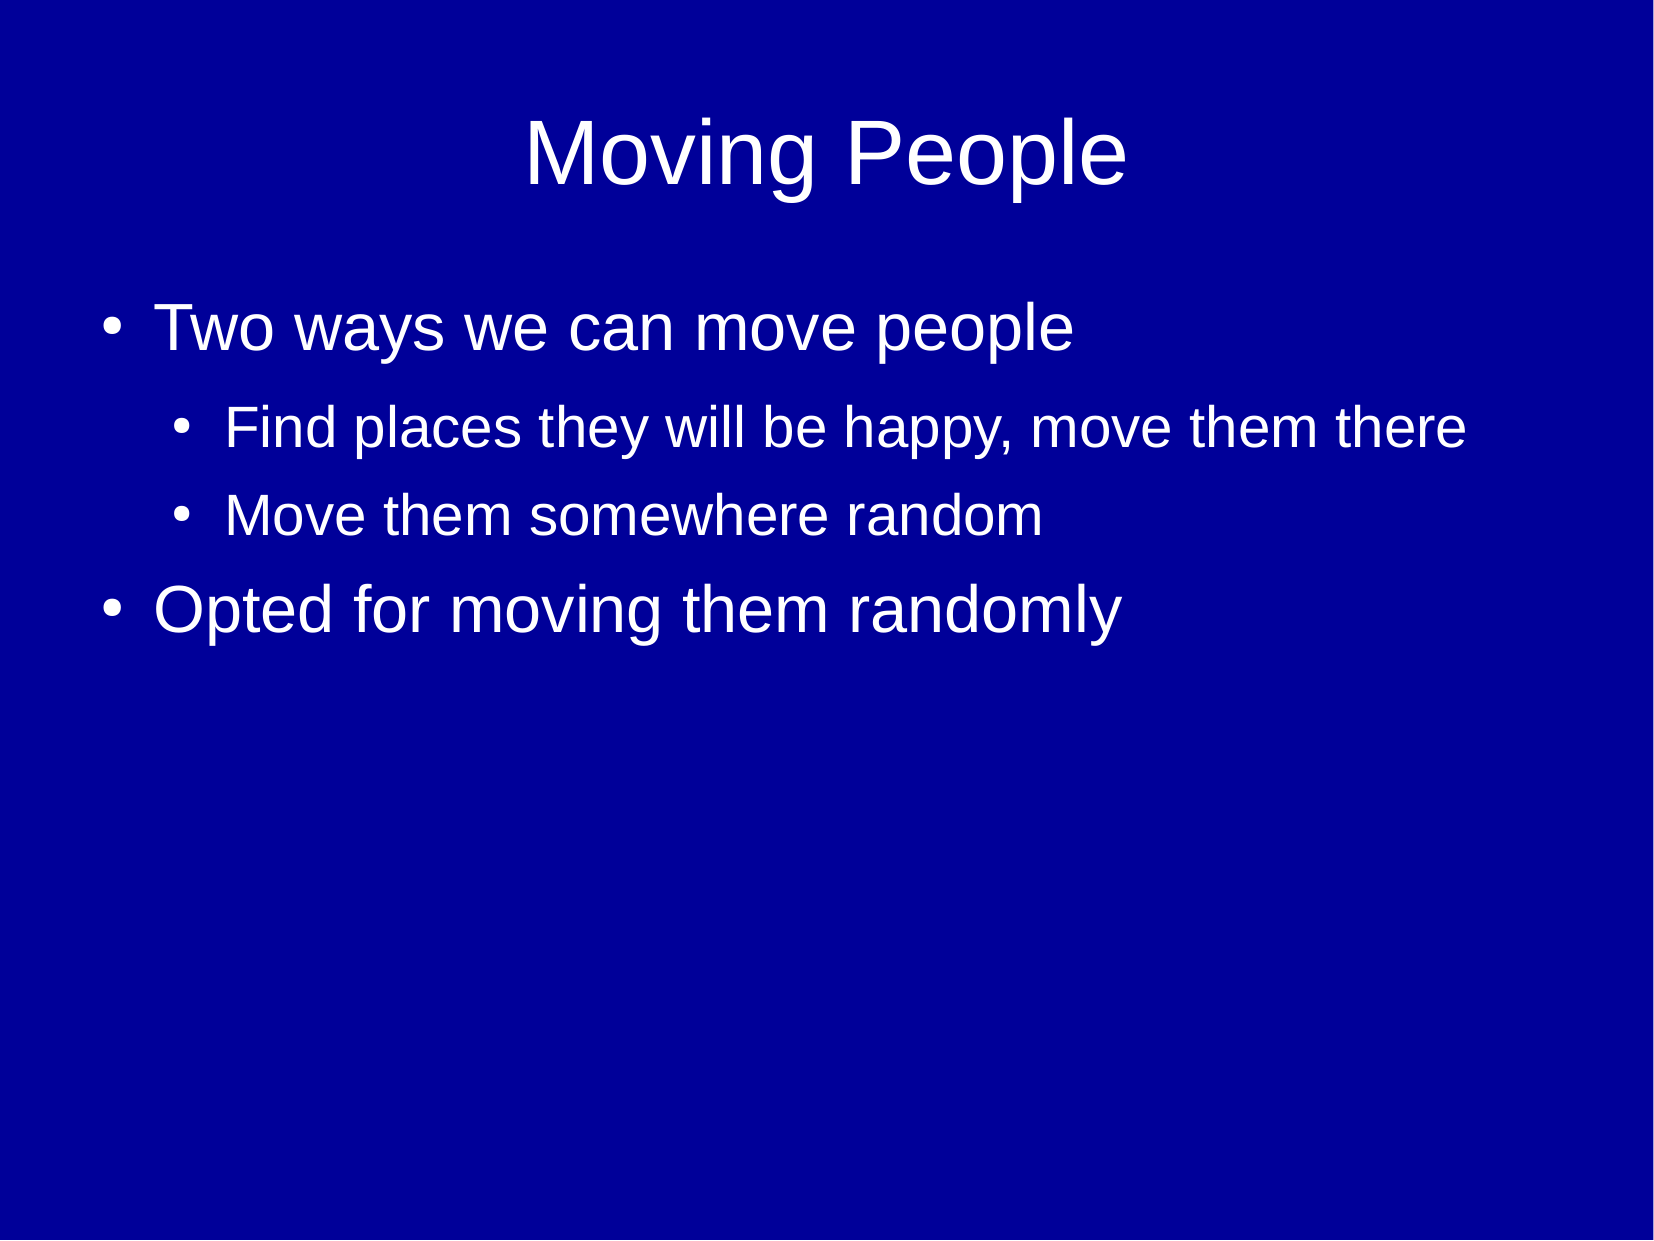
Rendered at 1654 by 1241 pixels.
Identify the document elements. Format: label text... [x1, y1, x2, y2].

list Two ways we can move people Find places they will be happy, move them there Move them somewhere random Opted for moving them randomly [82, 290, 1571, 1010]
title Moving People [82, 49, 1571, 257]
